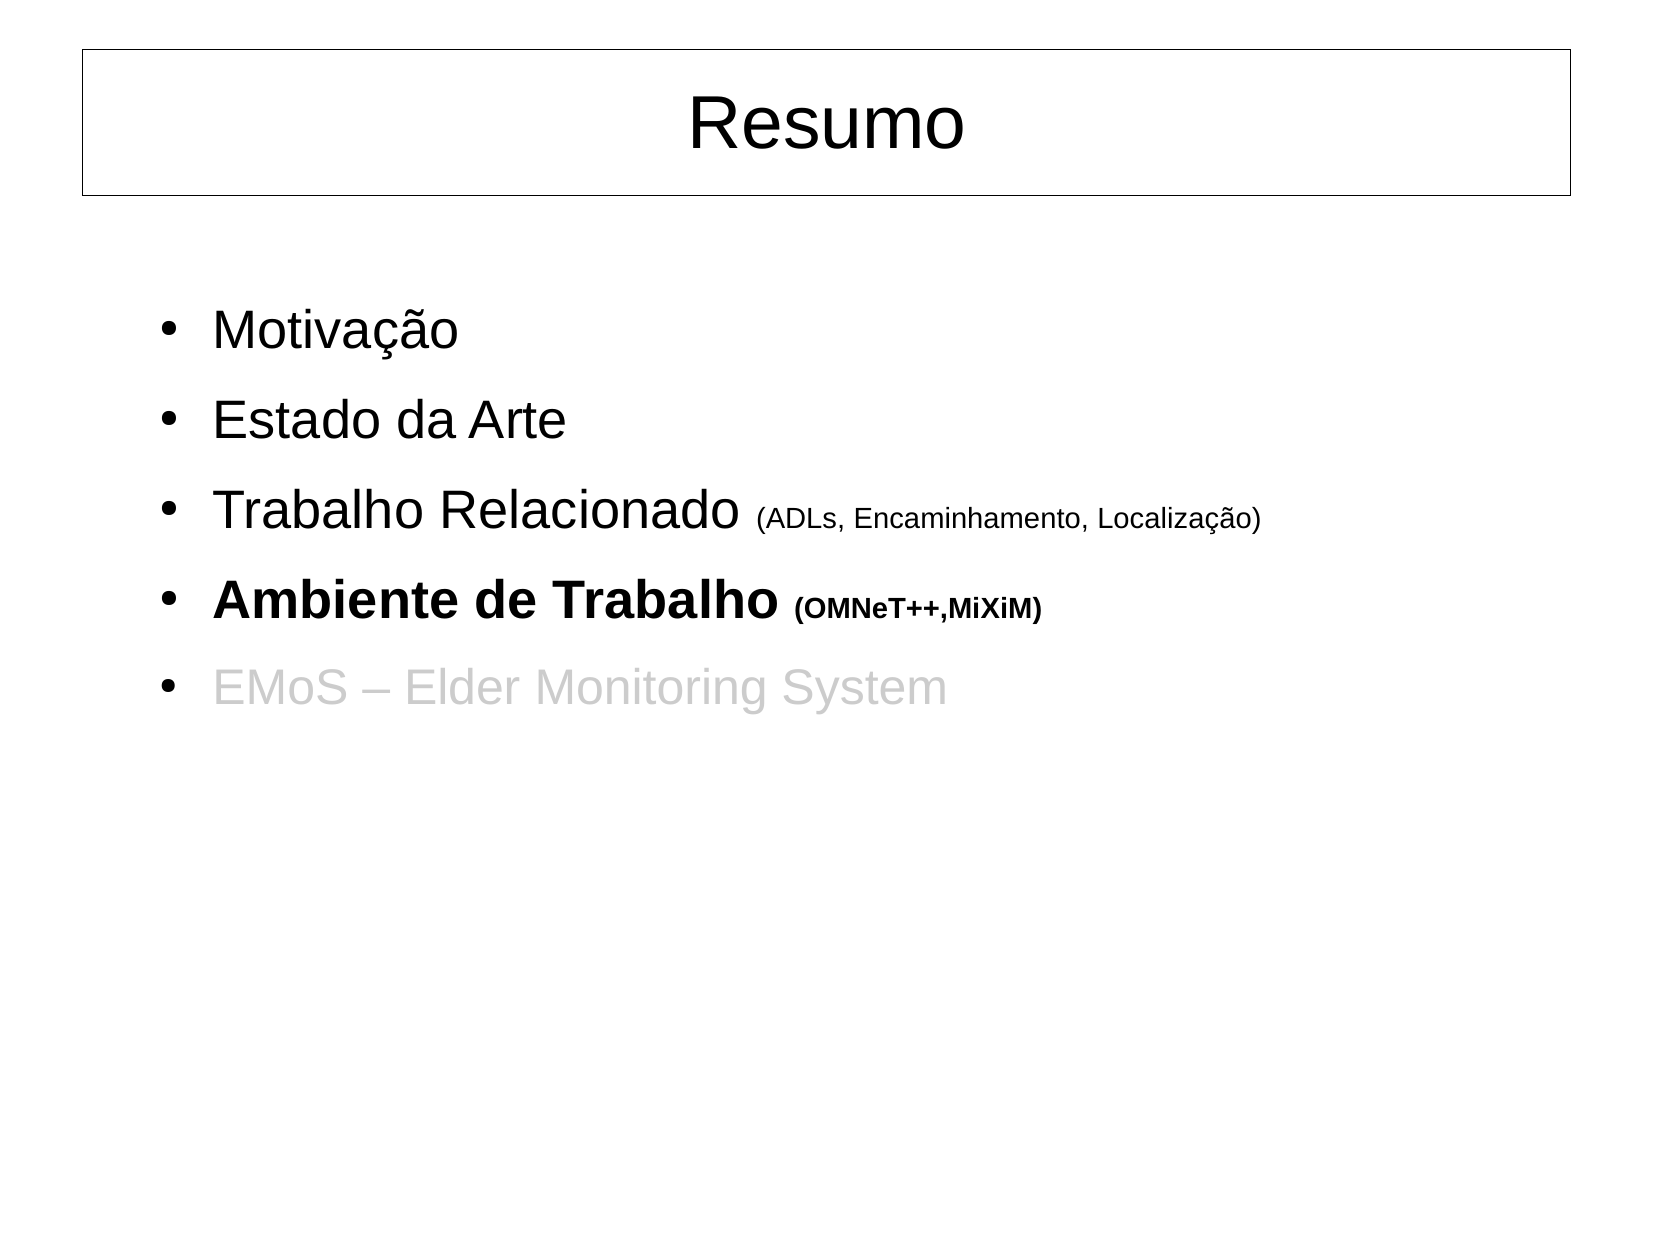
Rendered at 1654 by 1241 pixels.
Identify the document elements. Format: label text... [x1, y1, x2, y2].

list Motivação Estado da Arte Trabalho Relacionado (ADLs, Encaminhamento, Localização) Ambiente de Trabalho (OMNeT++,MiXiM) EMoS – Elder Monitoring System [141, 299, 1515, 945]
title Resumo [82, 49, 1571, 196]
